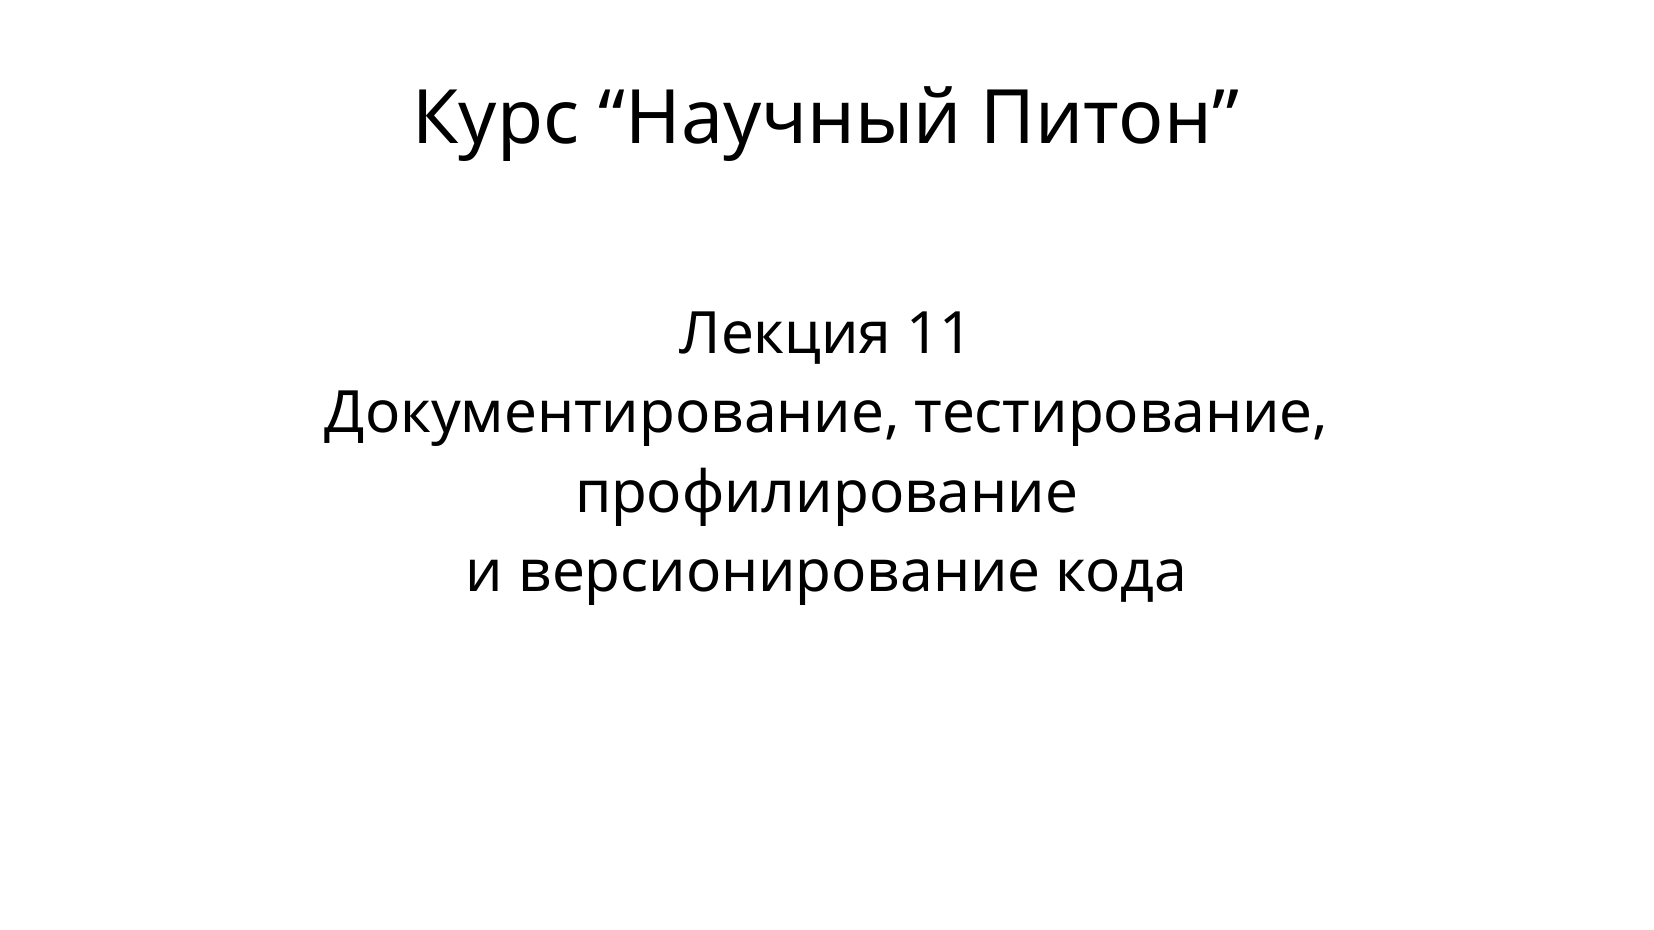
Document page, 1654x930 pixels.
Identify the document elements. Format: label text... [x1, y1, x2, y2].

subtitle Лекция 11 Документирование, тестирование, профилирование и версионирование кода [82, 37, 1571, 863]
